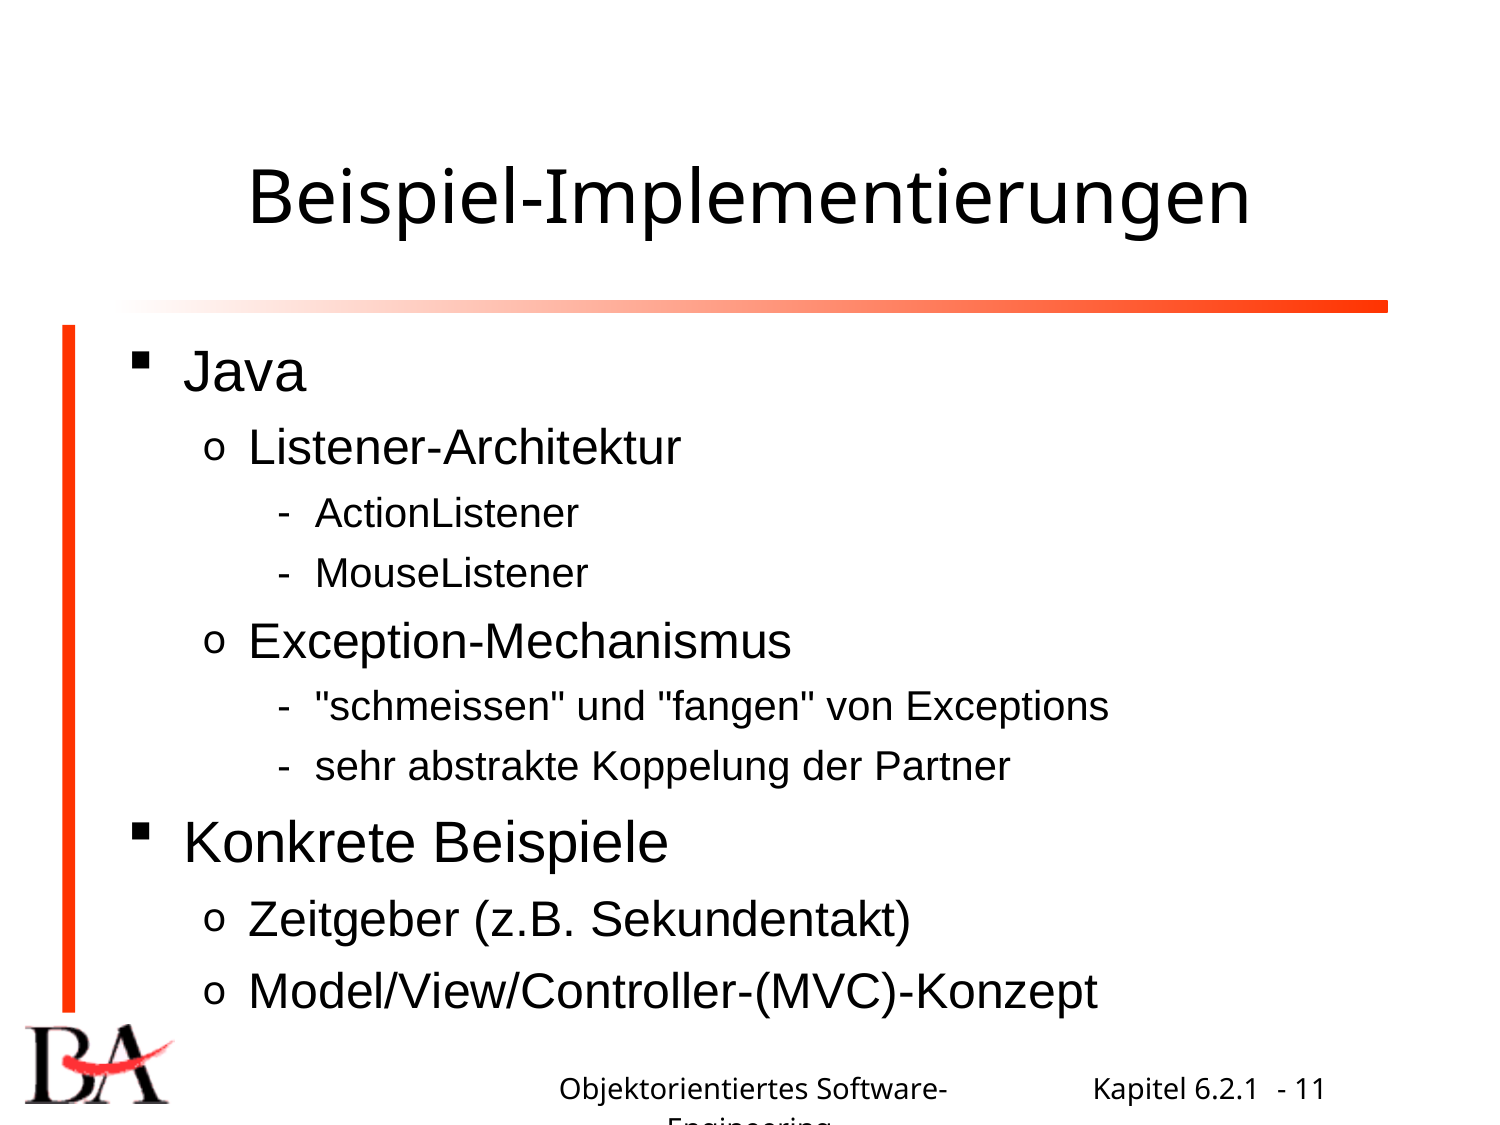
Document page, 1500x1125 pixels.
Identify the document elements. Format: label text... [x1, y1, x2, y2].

title Beispiel-Implementierungen [112, 99, 1388, 288]
list Java Listener-Architektur ActionListener MouseListener Exception-Mechanismus "schmeissen" und "fangen" von Exceptions sehr abstrakte Koppelung der Partner Konkrete Beispiele Zeitgeber (z.B. Sekundentakt) Model/View/Controller-(MVC)-Konzept [112, 324, 1388, 1051]
picture [24, 1024, 175, 1104]
